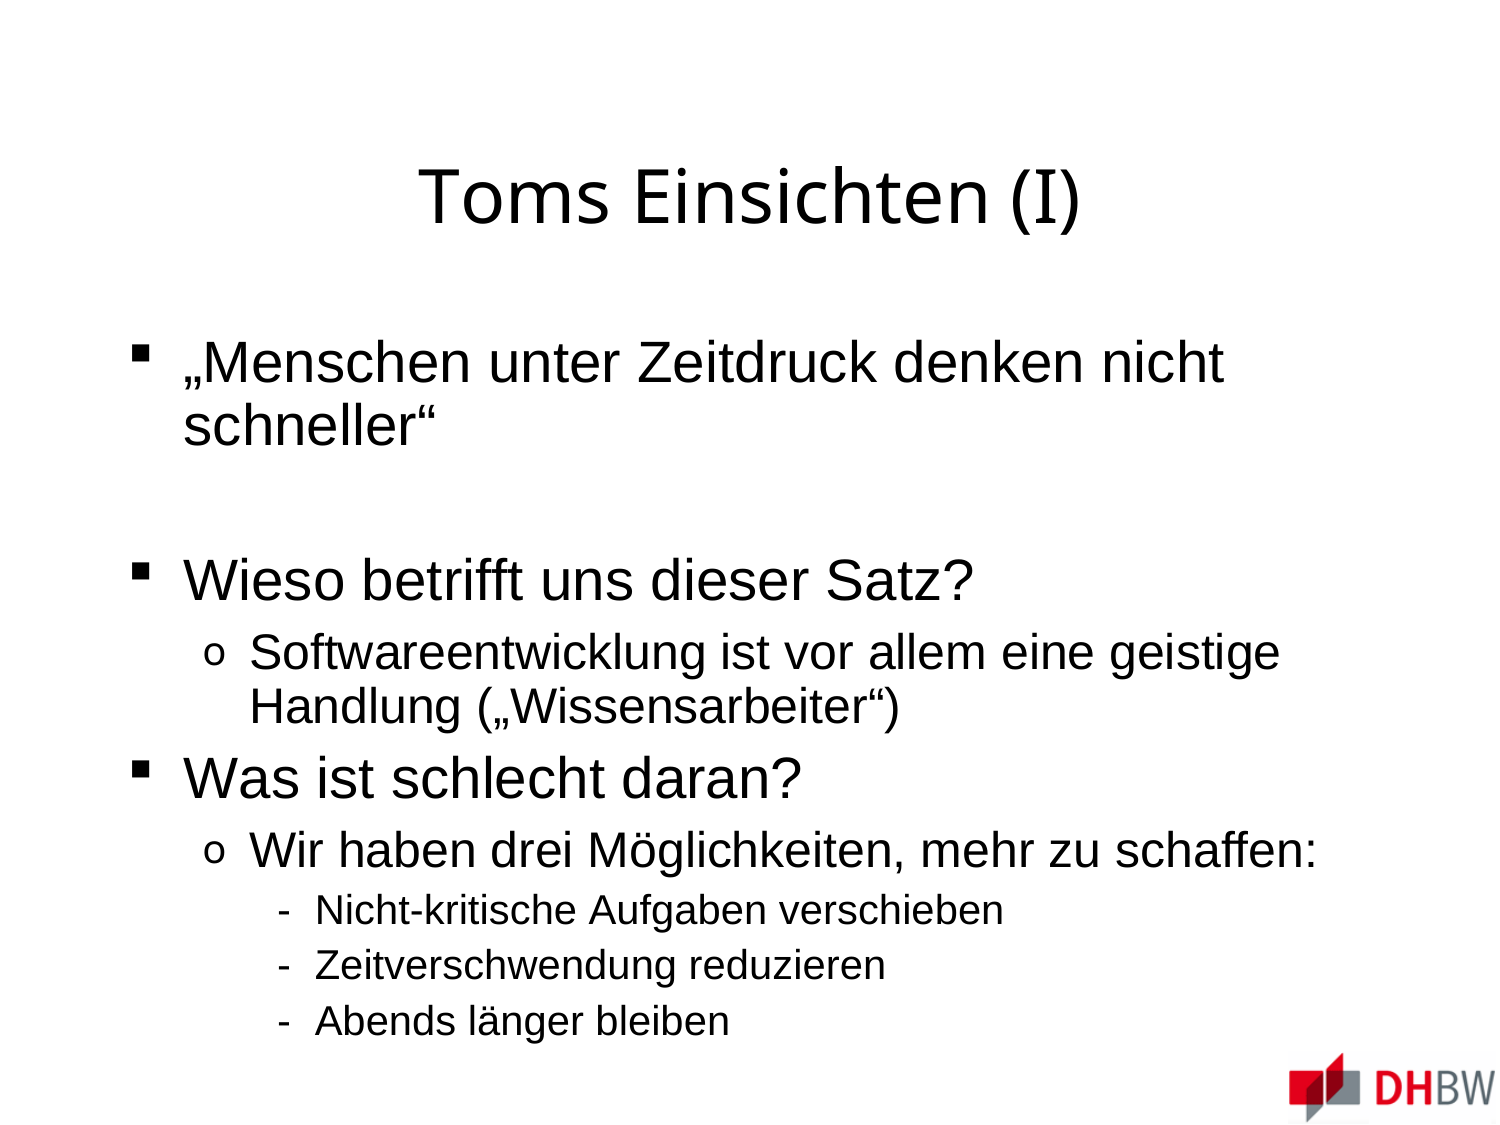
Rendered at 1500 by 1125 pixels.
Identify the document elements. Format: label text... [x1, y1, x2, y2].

title Toms Einsichten (I) [112, 99, 1388, 288]
picture [1288, 1051, 1496, 1124]
list „Menschen unter Zeitdruck denken nicht schneller“ Wieso betrifft uns dieser Satz? Softwareentwicklung ist vor allem eine geistige Handlung („Wissensarbeiter“) Was ist schlecht daran? Wir haben drei Möglichkeiten, mehr zu schaffen: Nicht-kritische Aufgaben verschieben Zeitverschwendung reduzieren Abends länger bleiben [112, 324, 1388, 1054]
